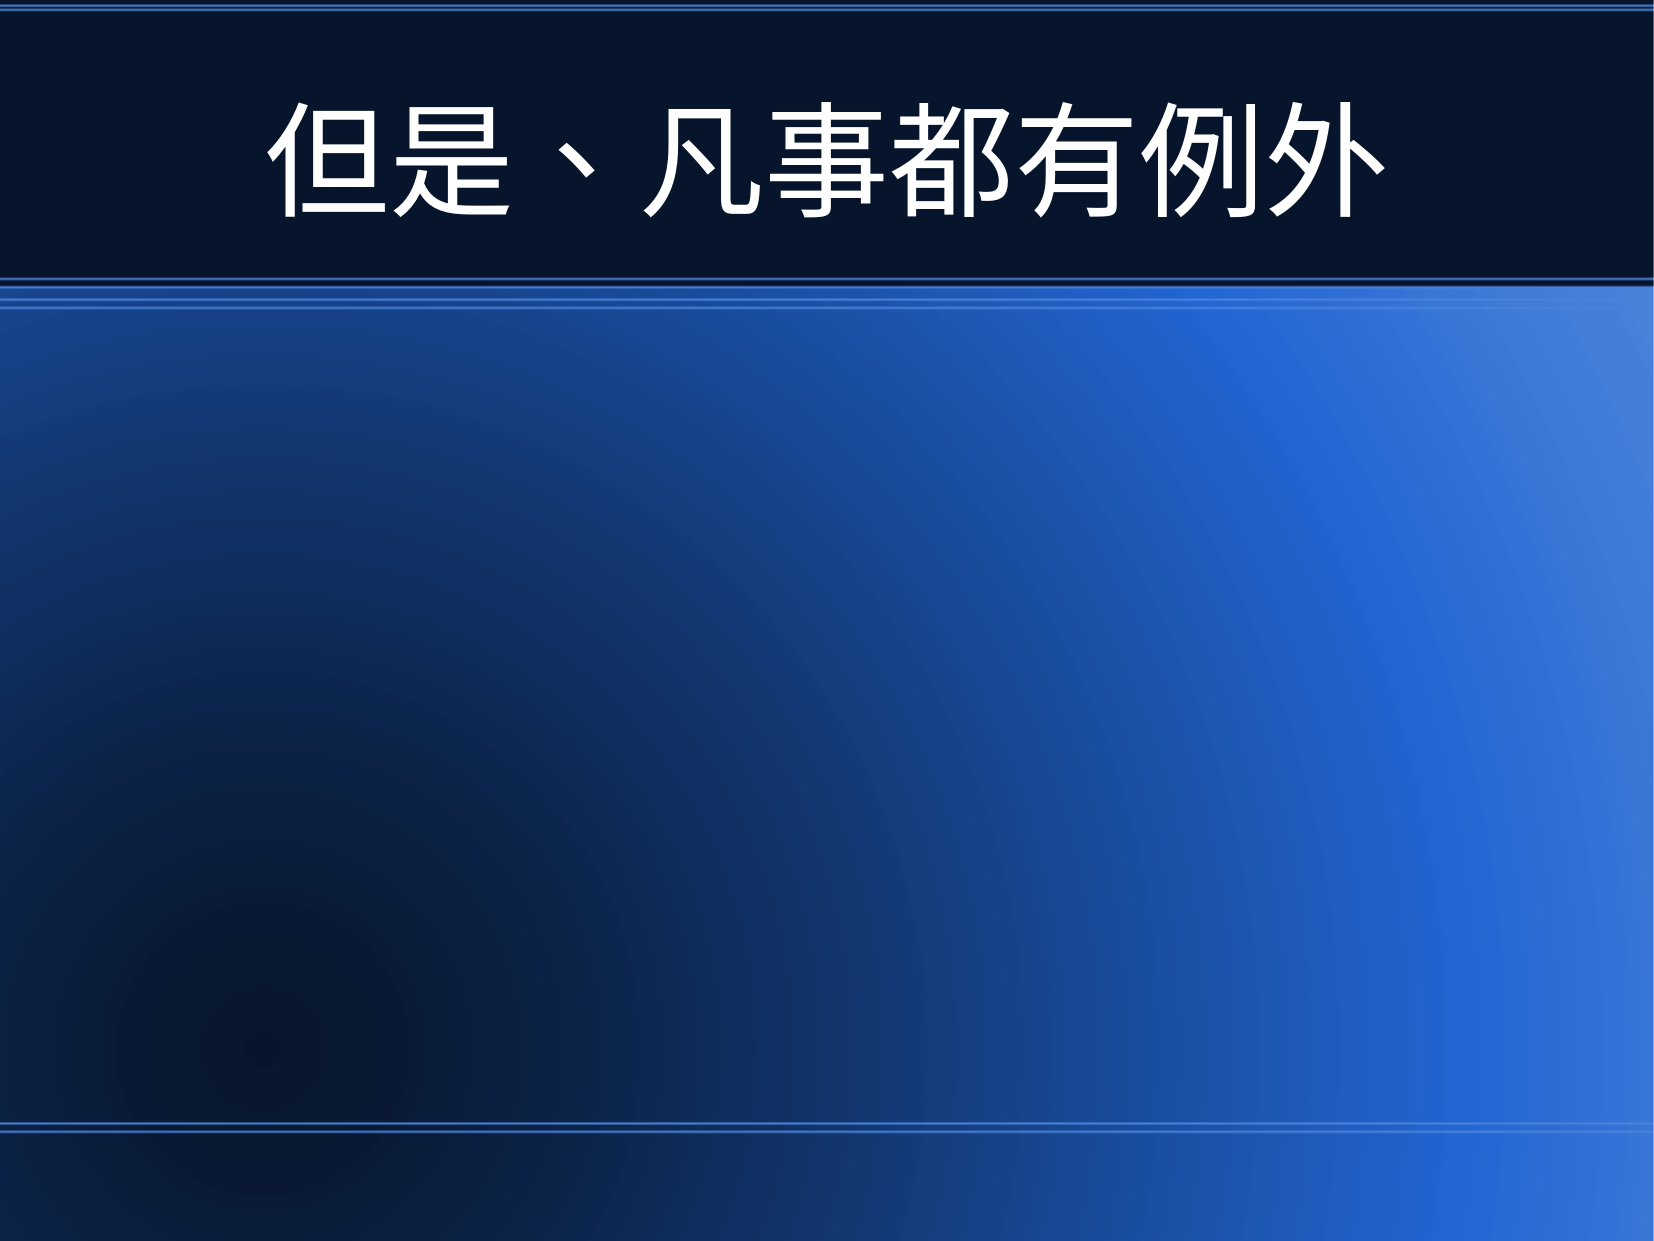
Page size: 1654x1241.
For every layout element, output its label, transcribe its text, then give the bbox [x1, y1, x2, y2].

title 但是、凡事都有例外 [82, 49, 1571, 257]
picture [0, 0, 1654, 1241]
